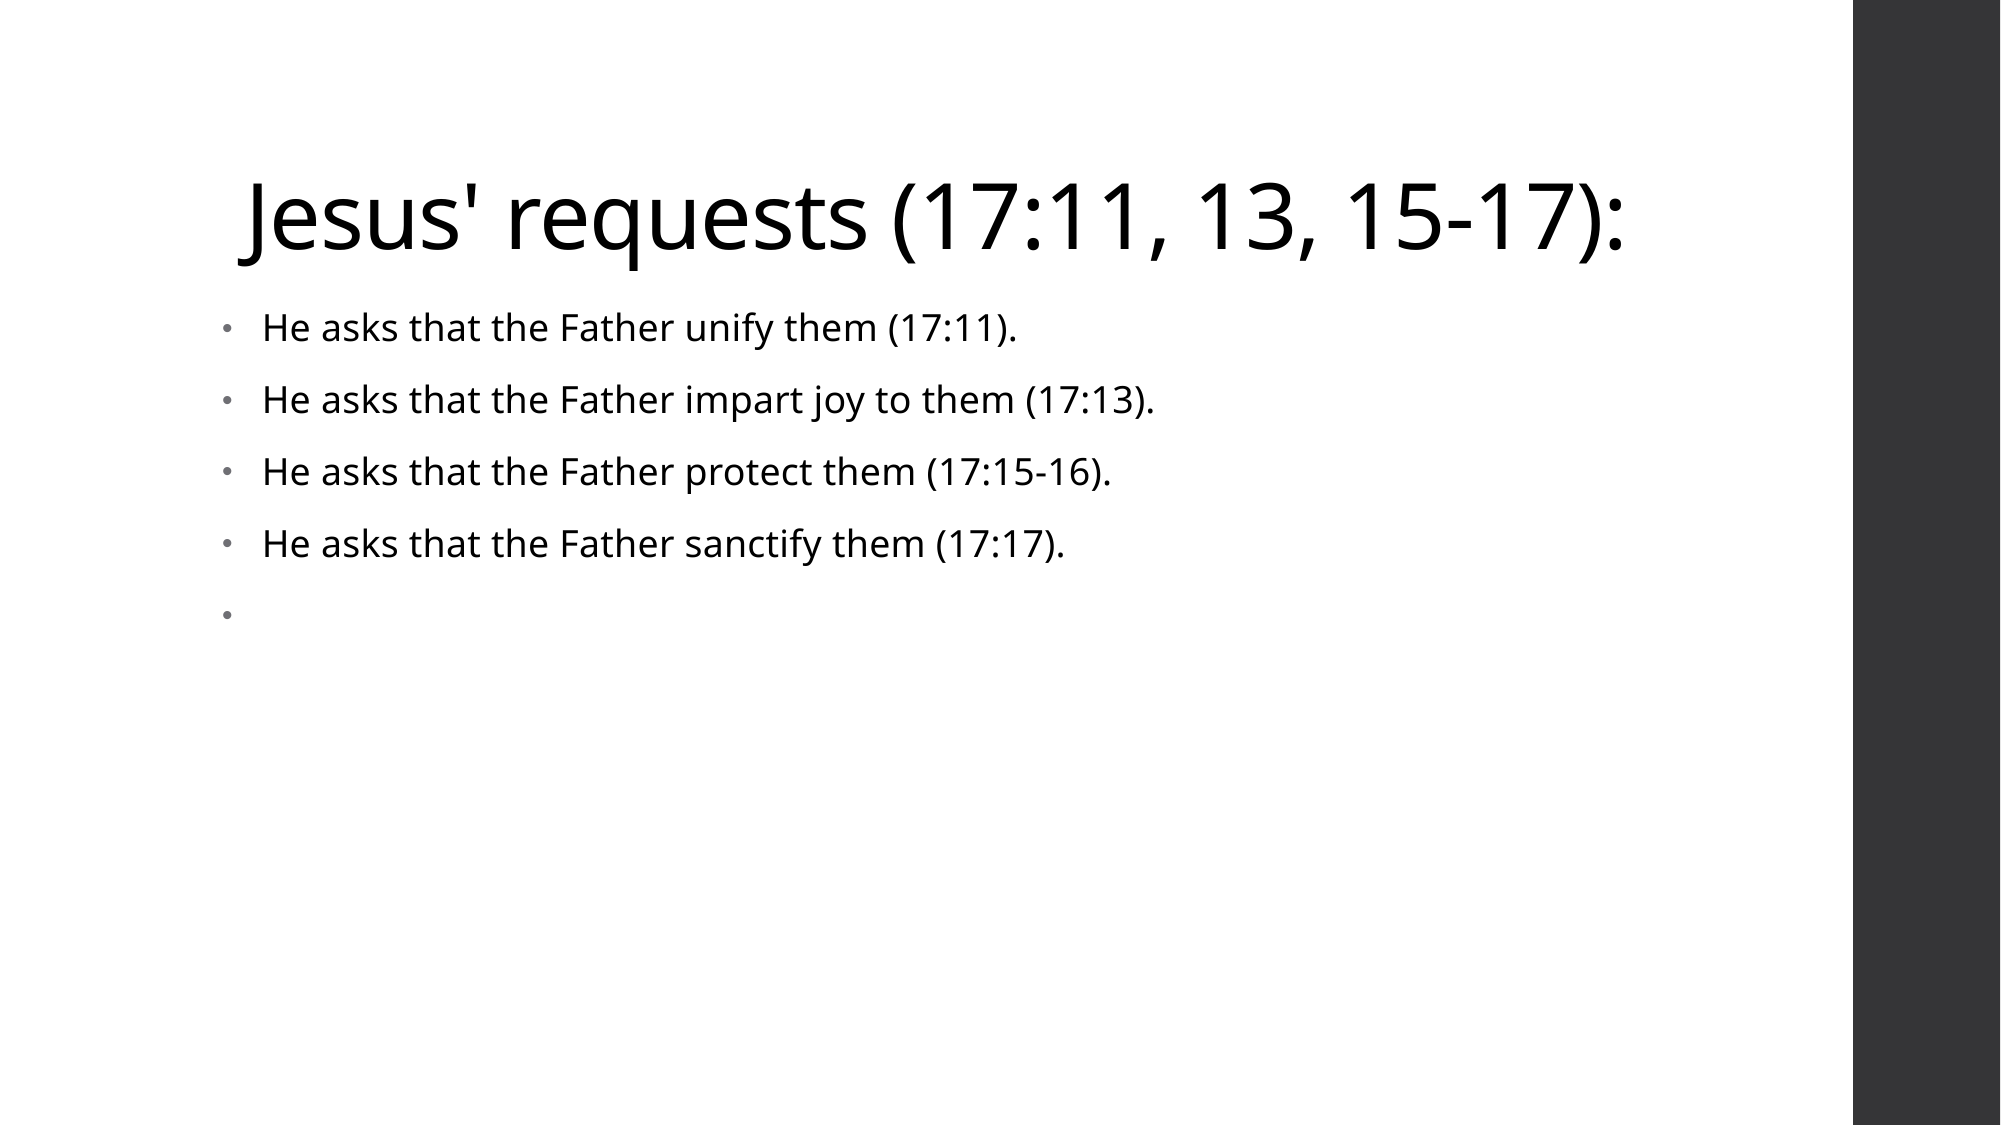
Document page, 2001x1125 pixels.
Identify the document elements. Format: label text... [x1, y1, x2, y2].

list He asks that the Father unify them (17:11). He asks that the Father impart joy to them (17:13). He asks that the Father protect them (17:15-16). He asks that the Father sanctify them (17:17). [206, 299, 1617, 1014]
title Jesus' requests (17:11, 13, 15-17): [206, 60, 1797, 278]
